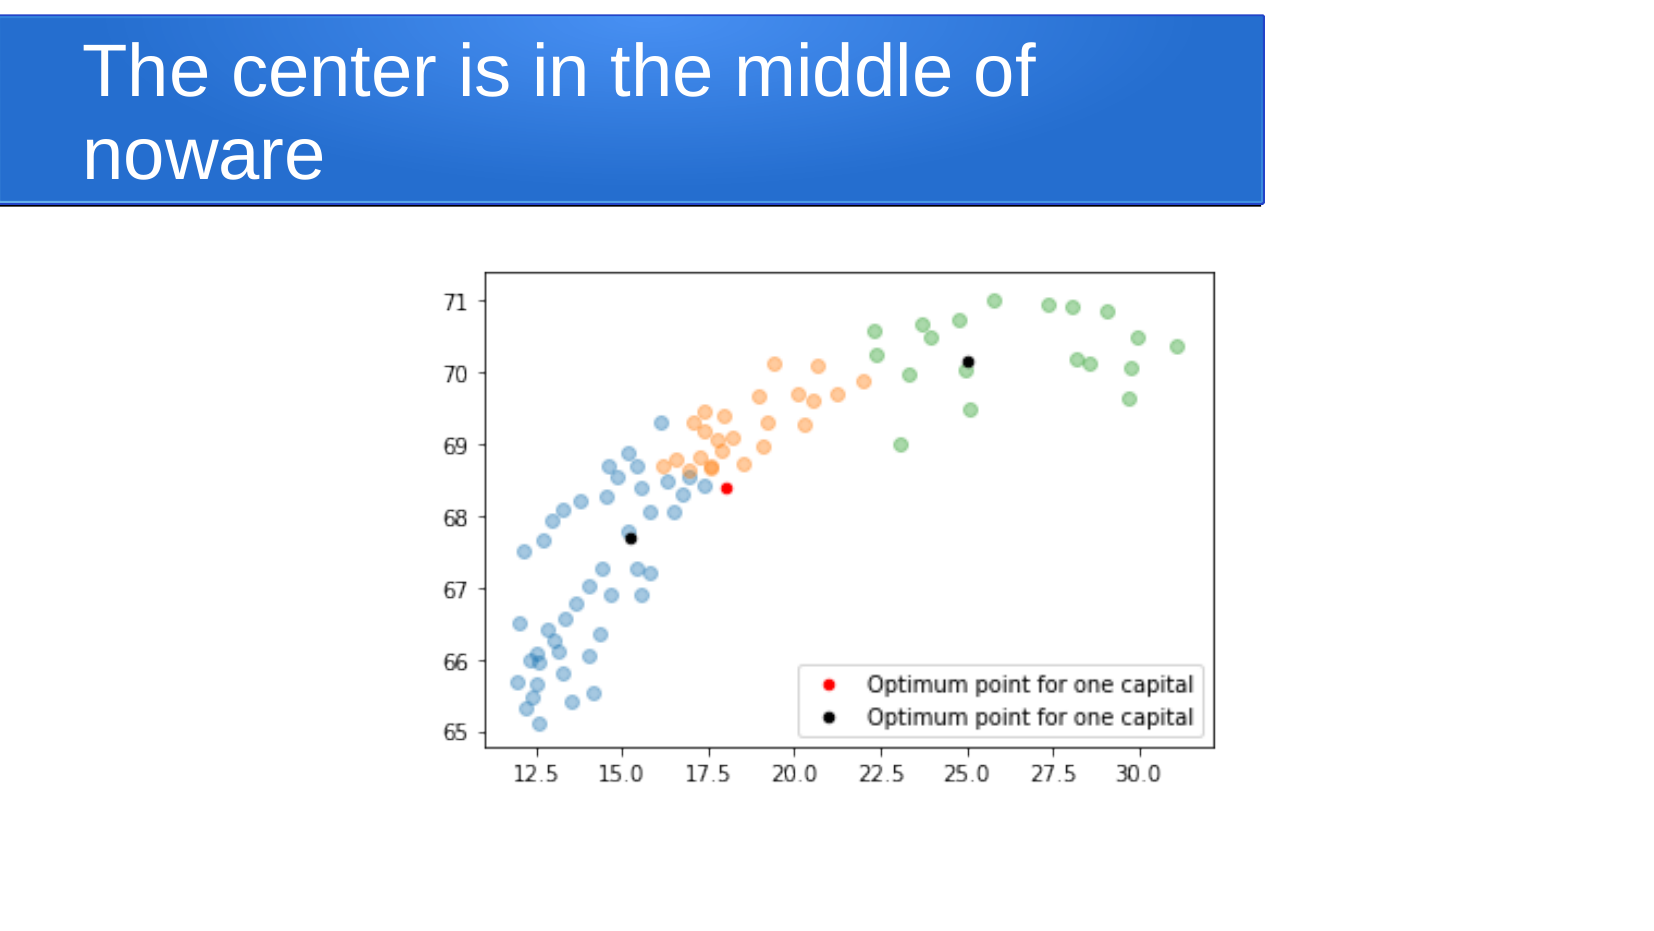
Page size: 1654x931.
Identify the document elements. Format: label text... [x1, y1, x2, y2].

title The center is in the middle of noware [82, 29, 1235, 196]
picture [426, 259, 1227, 800]
